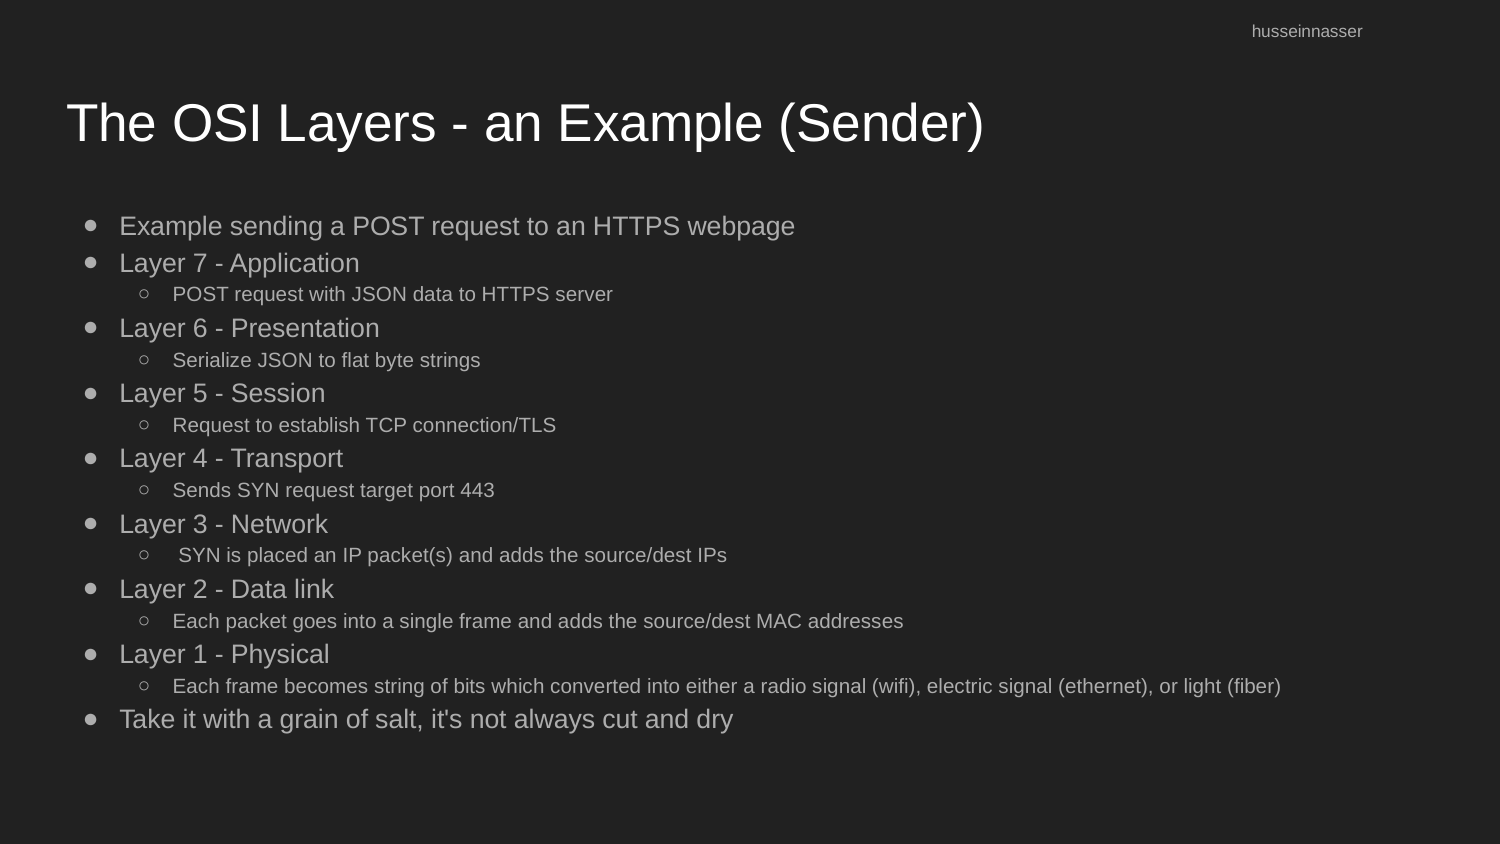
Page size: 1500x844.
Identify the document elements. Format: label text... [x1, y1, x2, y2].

title The OSI Layers - an Example (Sender) [51, 72, 1449, 167]
list Example sending a POST request to an HTTPS webpage Layer 7 - Application POST request with JSON data to HTTPS server Layer 6 - Presentation Serialize JSON to flat byte strings Layer 5 - Session Request to establish TCP connection/TLS Layer 4 - Transport Sends SYN request target port 443 Layer 3 - Network SYN is placed an IP packet(s) and adds the source/dest IPs Layer 2 - Data link Each packet goes into a single frame and adds the source/dest MAC addresses Layer 1 - Physical Each frame becomes string of bits which converted into either a radio signal (wifi), electric signal (ethernet), or light (fiber) Take it with a grain of salt, it's not always cut and dry [51, 189, 1449, 750]
subtitle husseinnasser [1236, 11, 1492, 53]
